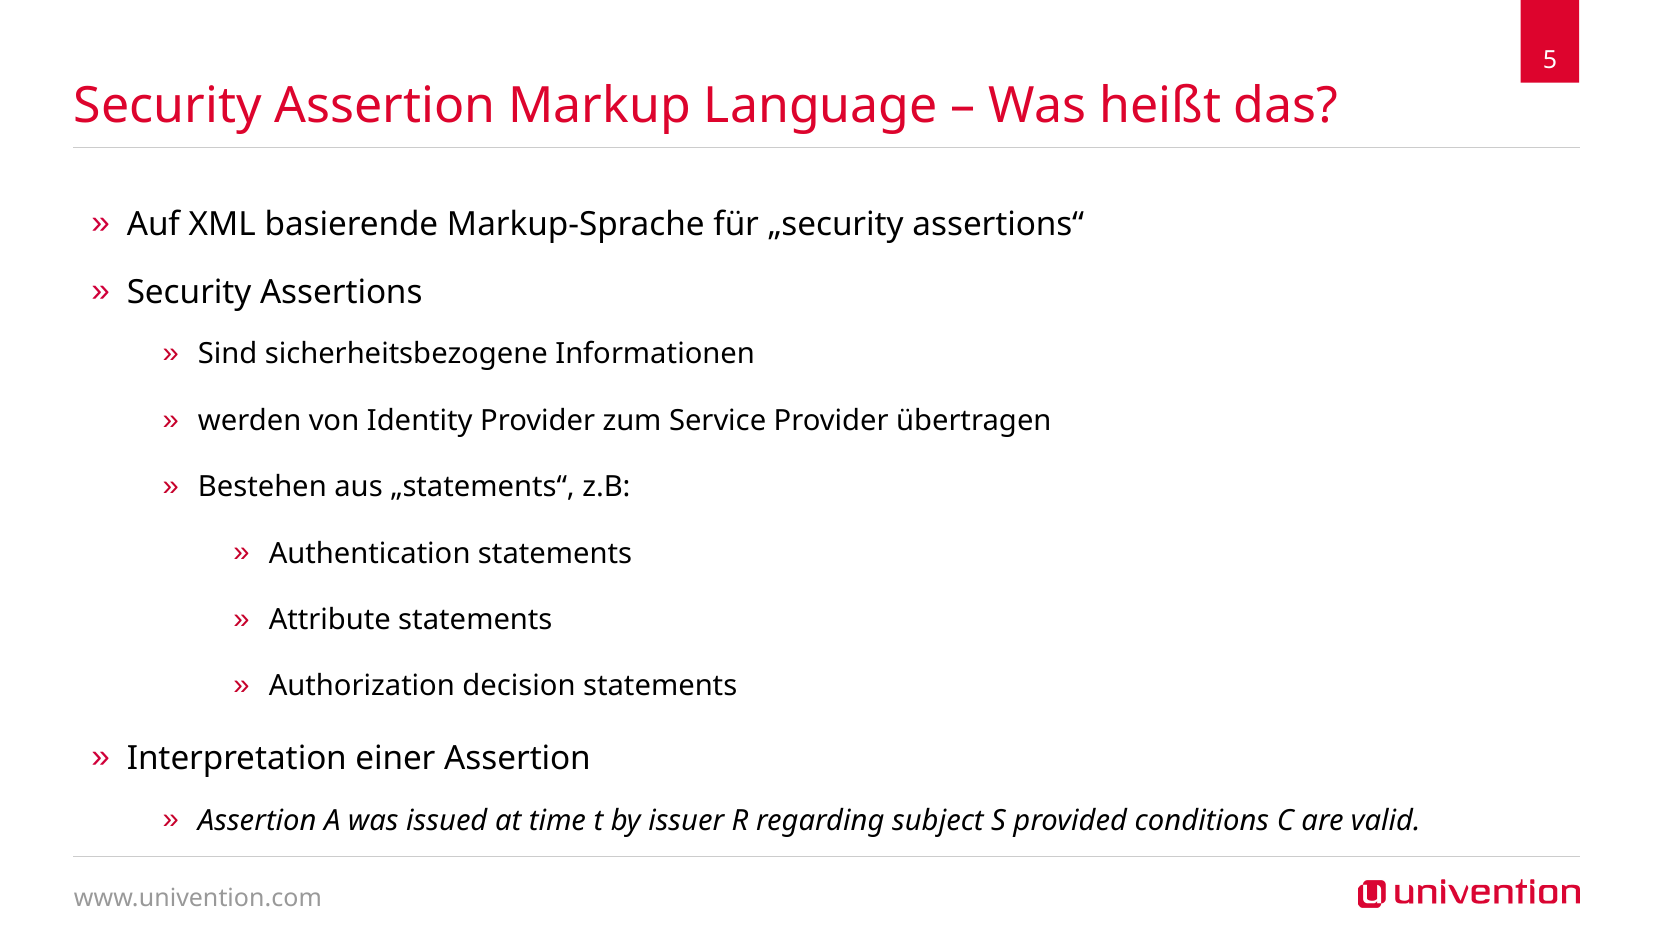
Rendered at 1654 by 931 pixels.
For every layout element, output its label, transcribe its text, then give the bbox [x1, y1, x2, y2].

picture [1358, 879, 1580, 908]
list Auf XML basierende Markup-Sprache für „security assertions“ Security Assertions Sind sicherheitsbezogene Informationen werden von Identity Provider zum Service Provider übertragen Bestehen aus „statements“, z.B: Authentication statements Attribute statements Authorization decision statements Interpretation einer Assertion Assertion A was issued at time t by issuer R regarding subject S provided conditions C are valid. [73, 177, 1580, 768]
title Security Assertion Markup Language – Was heißt das? [73, 59, 1580, 148]
